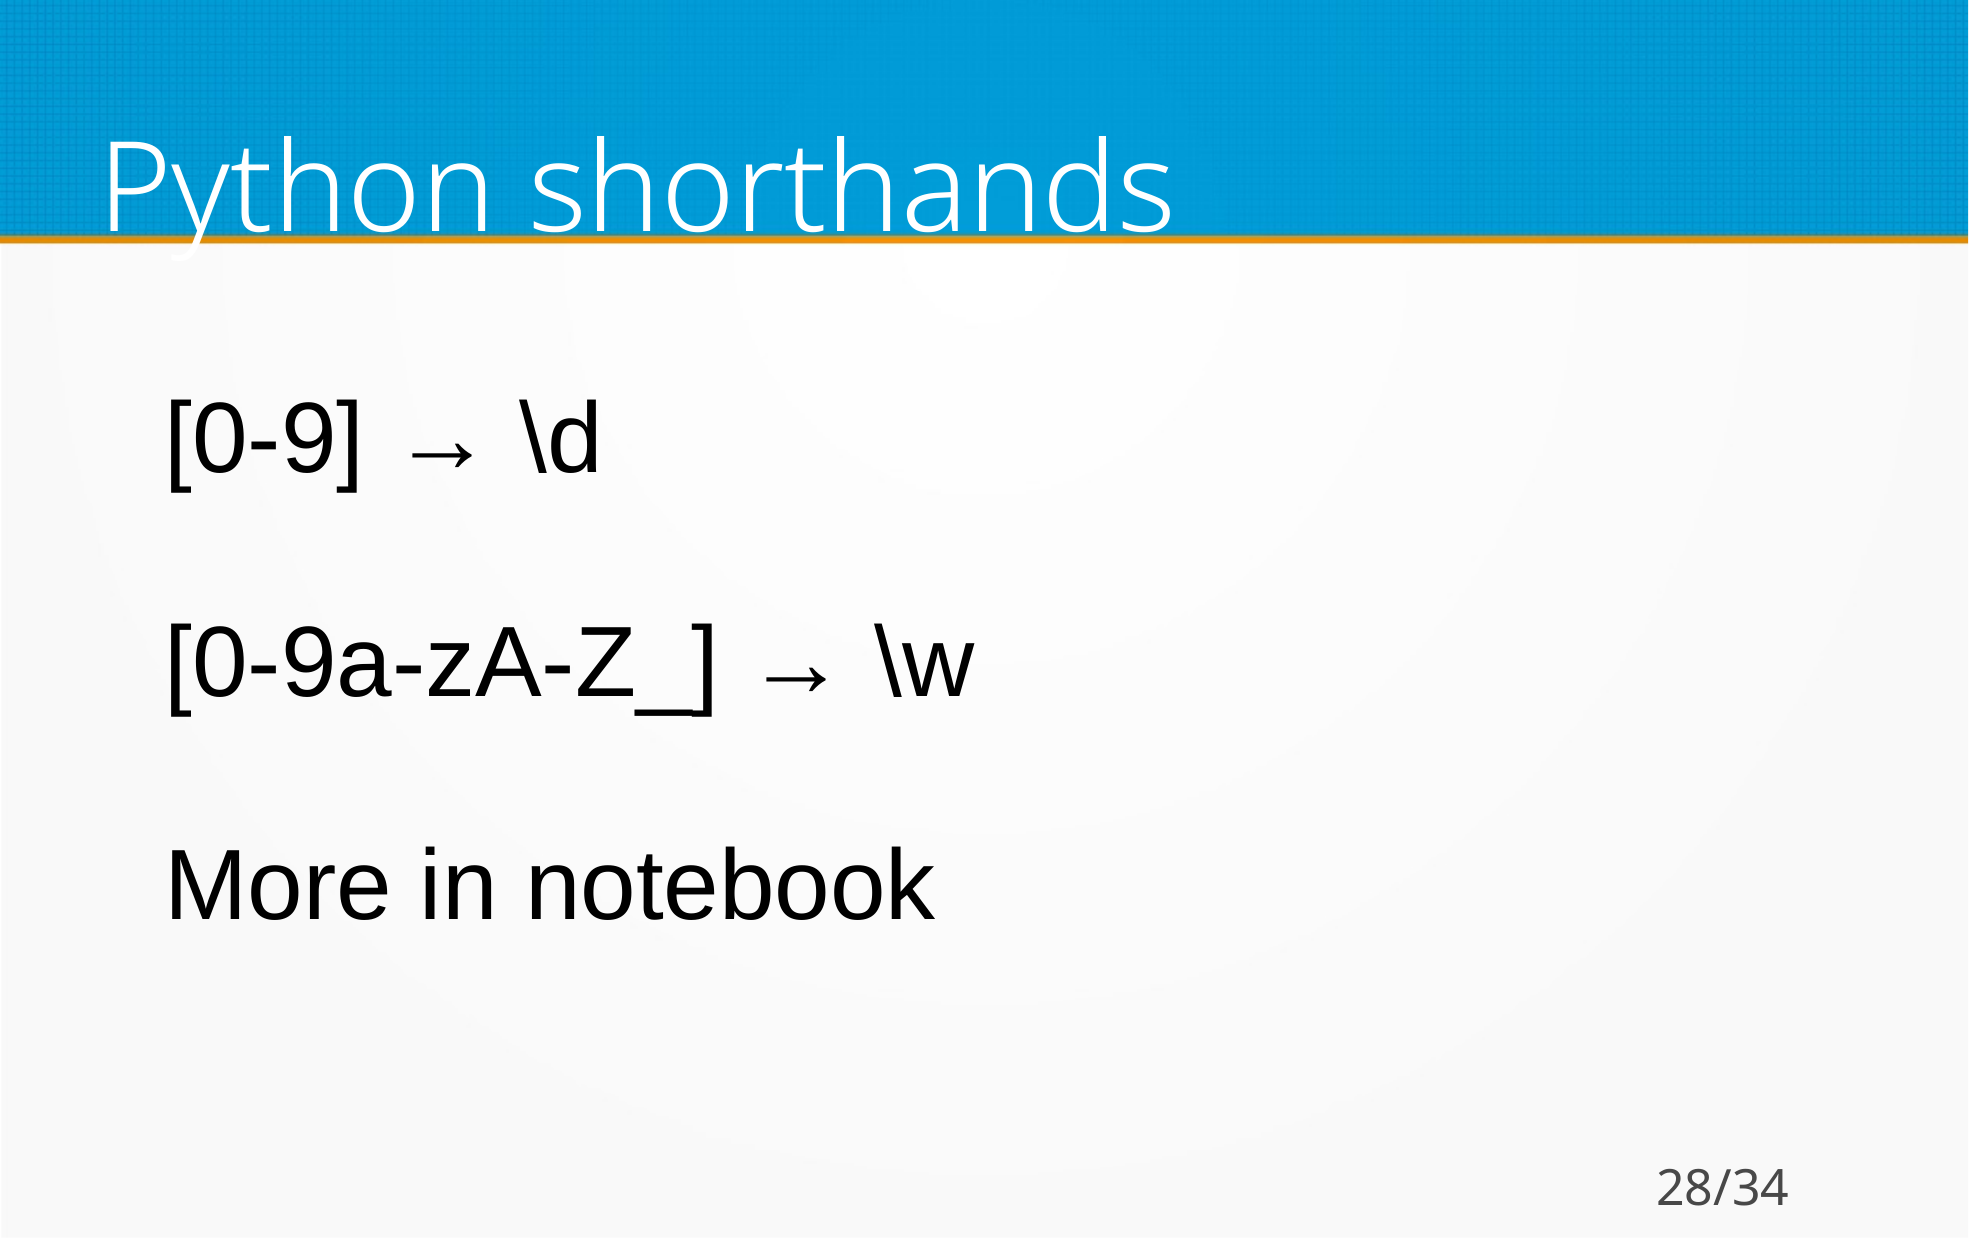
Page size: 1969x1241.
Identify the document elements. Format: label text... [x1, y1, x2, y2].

text_box [0-9] → \d [0-9a-zA-Z_] → \w More in notebook [150, 375, 1321, 949]
picture [0, 233, 1969, 1241]
title Python shorthands [98, 49, 1870, 257]
